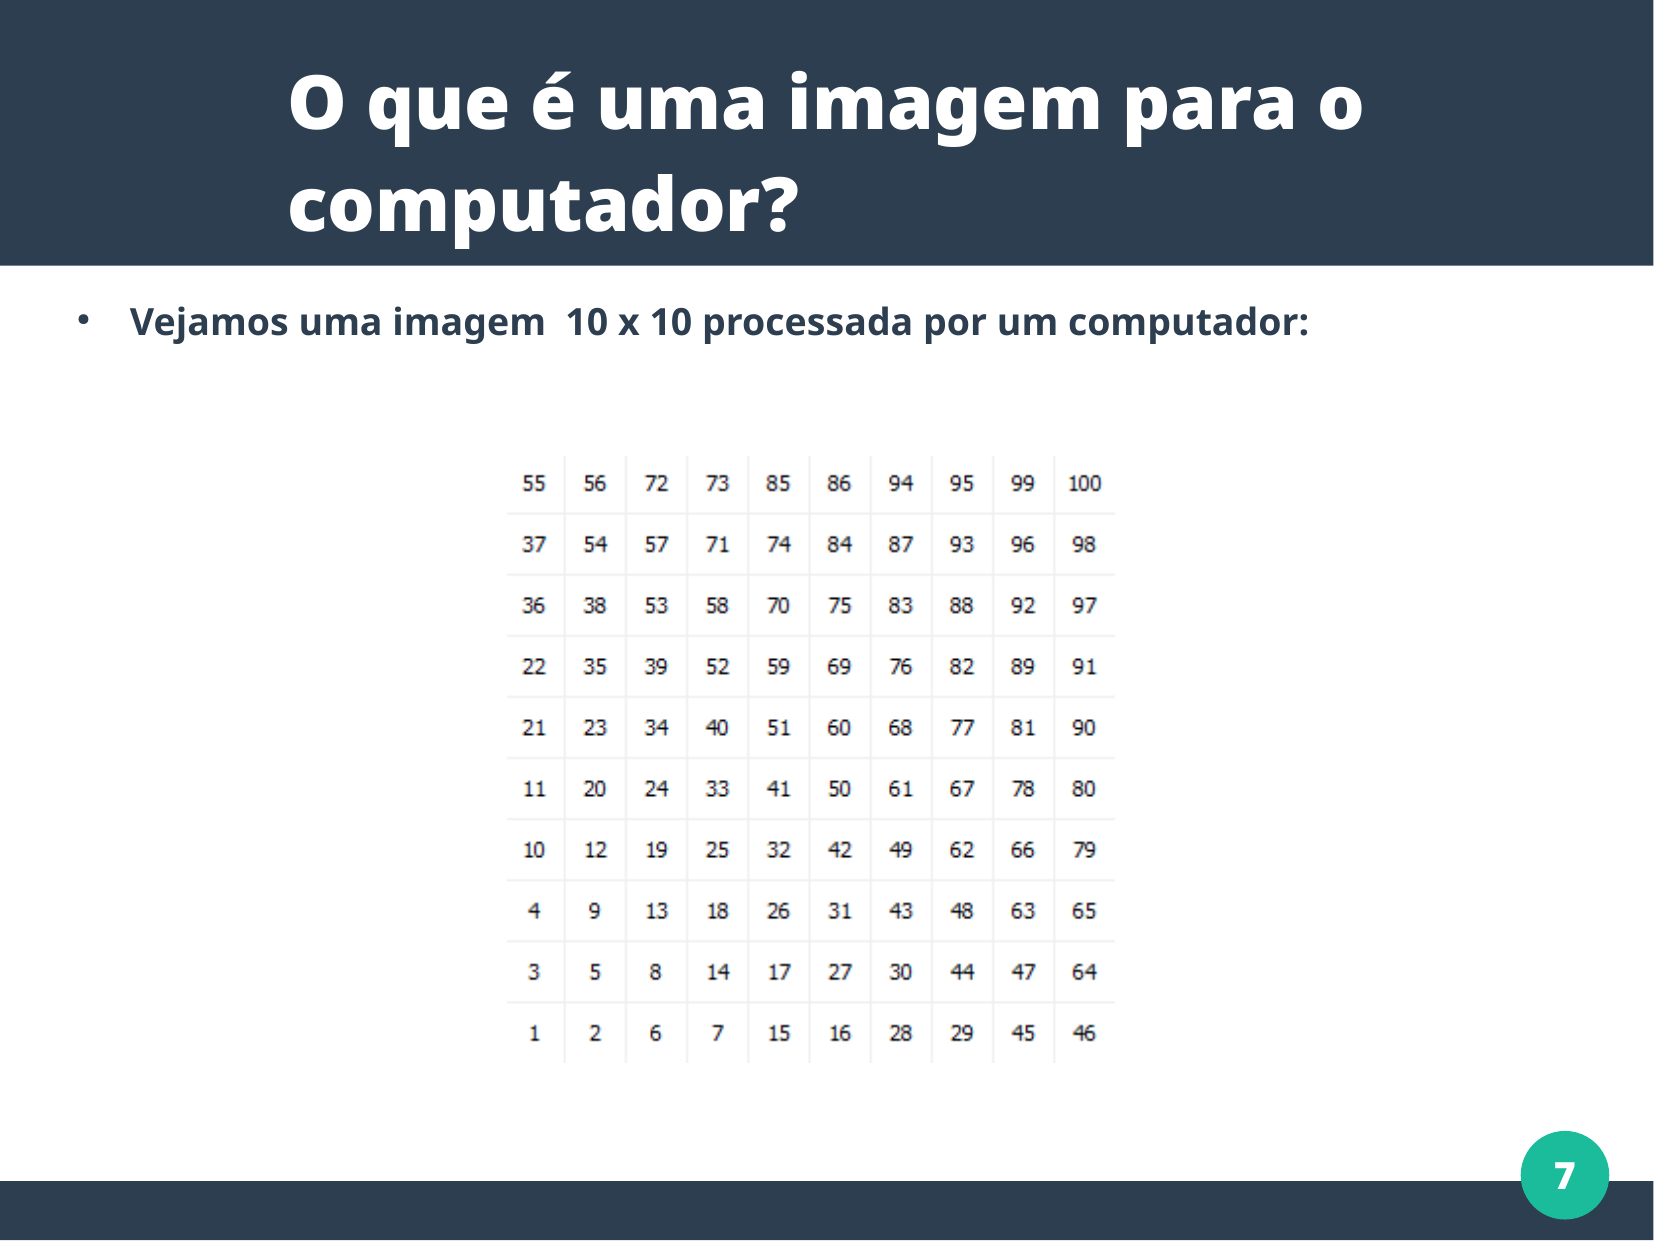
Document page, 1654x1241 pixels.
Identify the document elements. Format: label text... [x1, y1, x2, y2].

title O que é uma imagem para o computador? [59, 49, 1595, 207]
list Vejamos uma imagem 10 x 10 processada por um computador: [59, 295, 1595, 1123]
picture [507, 456, 1115, 1063]
